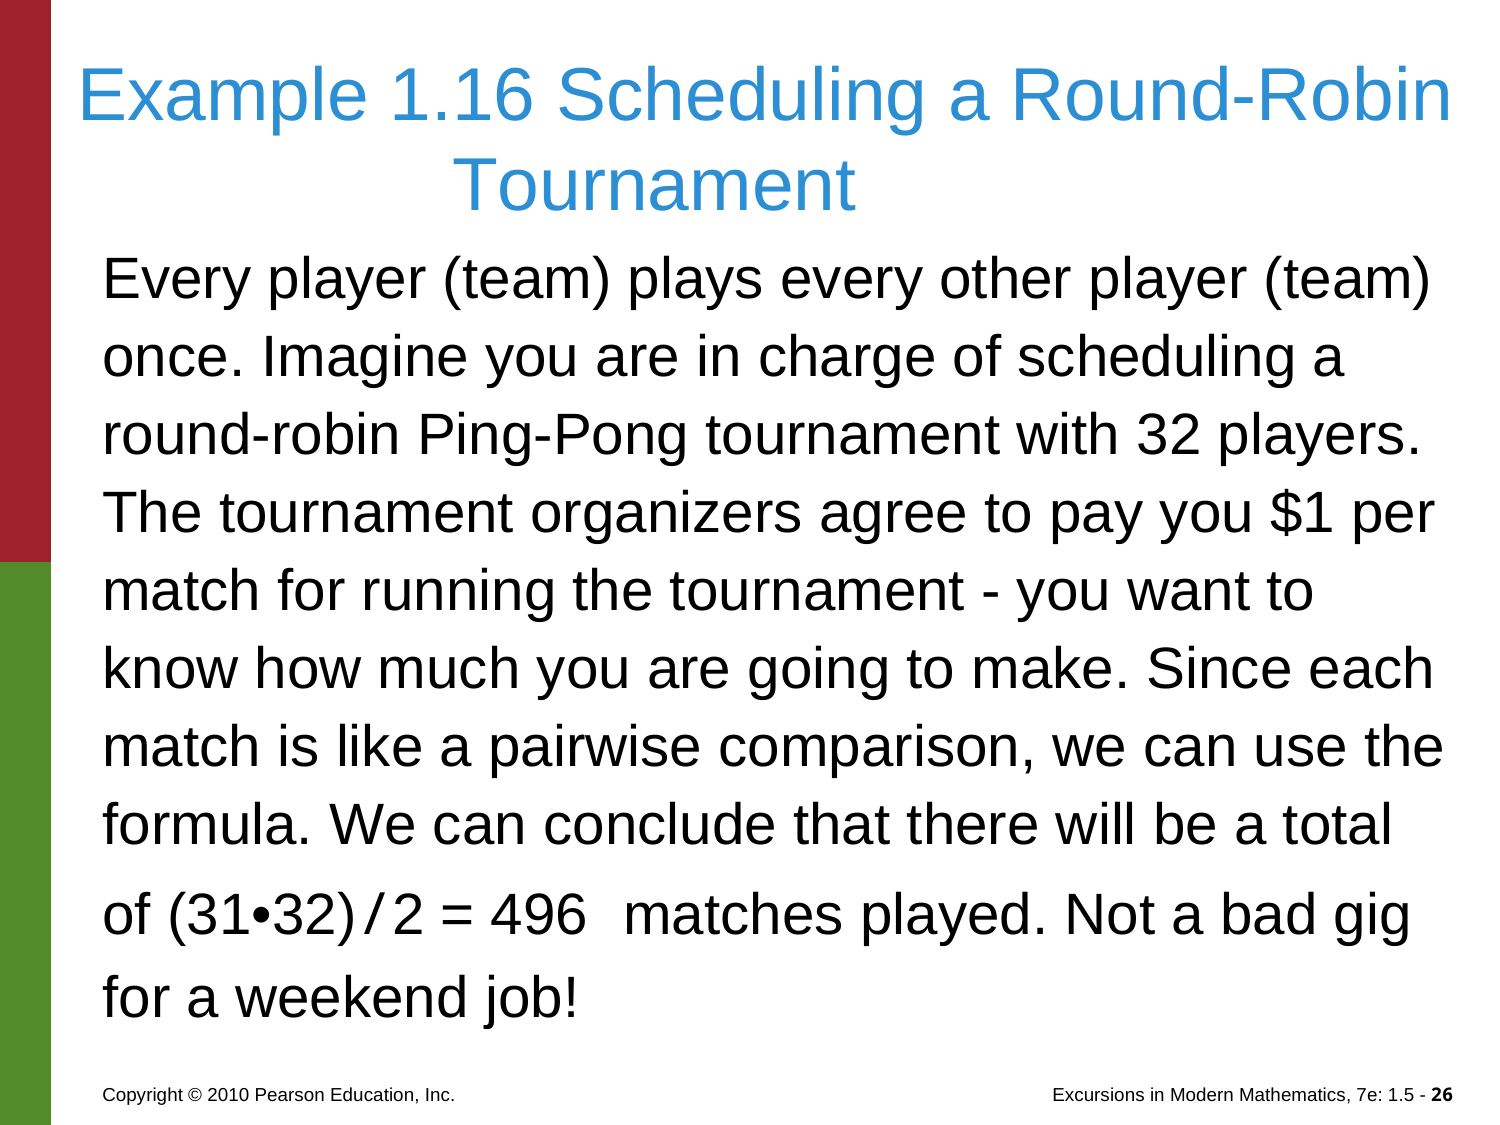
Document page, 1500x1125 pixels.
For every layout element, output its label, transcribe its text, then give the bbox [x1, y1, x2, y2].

list Every player (team) plays every other player (team) once. Imagine you are in charge of scheduling a round-robin Ping-Pong tournament with 32 players. The tournament organizers agree to pay you $1 per match for running the tournament - you want to know how much you are going to make. Since each match is like a pairwise comparison, we can use the formula. We can conclude that there will be a total of (31•32)/2 = 496 matches played. Not a bad gig for a weekend job! [87, 233, 1463, 1101]
text_box Example 1.16 Scheduling a Round-Robin Tournament [62, 37, 1475, 233]
